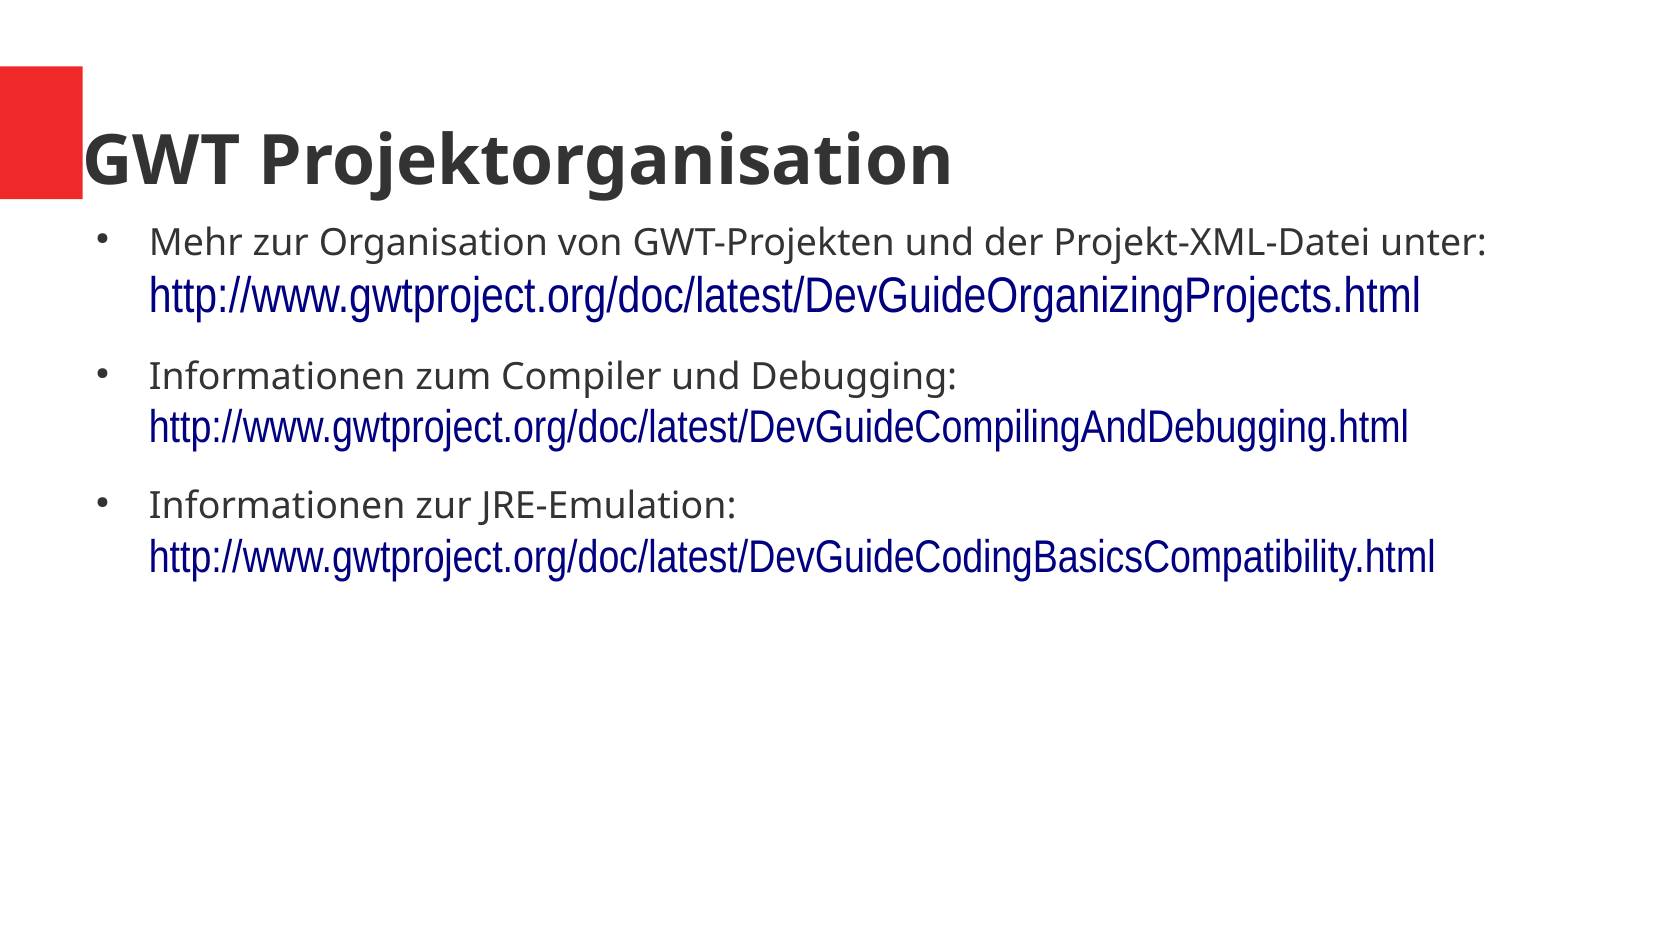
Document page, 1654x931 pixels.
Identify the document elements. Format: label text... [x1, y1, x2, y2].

title GWT Projektorganisation [82, 33, 1571, 196]
list Mehr zur Organisation von GWT-Projekten und der Projekt-XML-Datei unter: http://www.gwtproject.org/doc/latest/DevGuideOrganizingProjects.html Informationen zum Compiler und Debugging: http://www.gwtproject.org/doc/latest/DevGuideCompilingAndDebugging.html Informationen zur JRE-Emulation: http://www.gwtproject.org/doc/latest/DevGuideCodingBasicsCompatibility.html [78, 217, 1597, 756]
